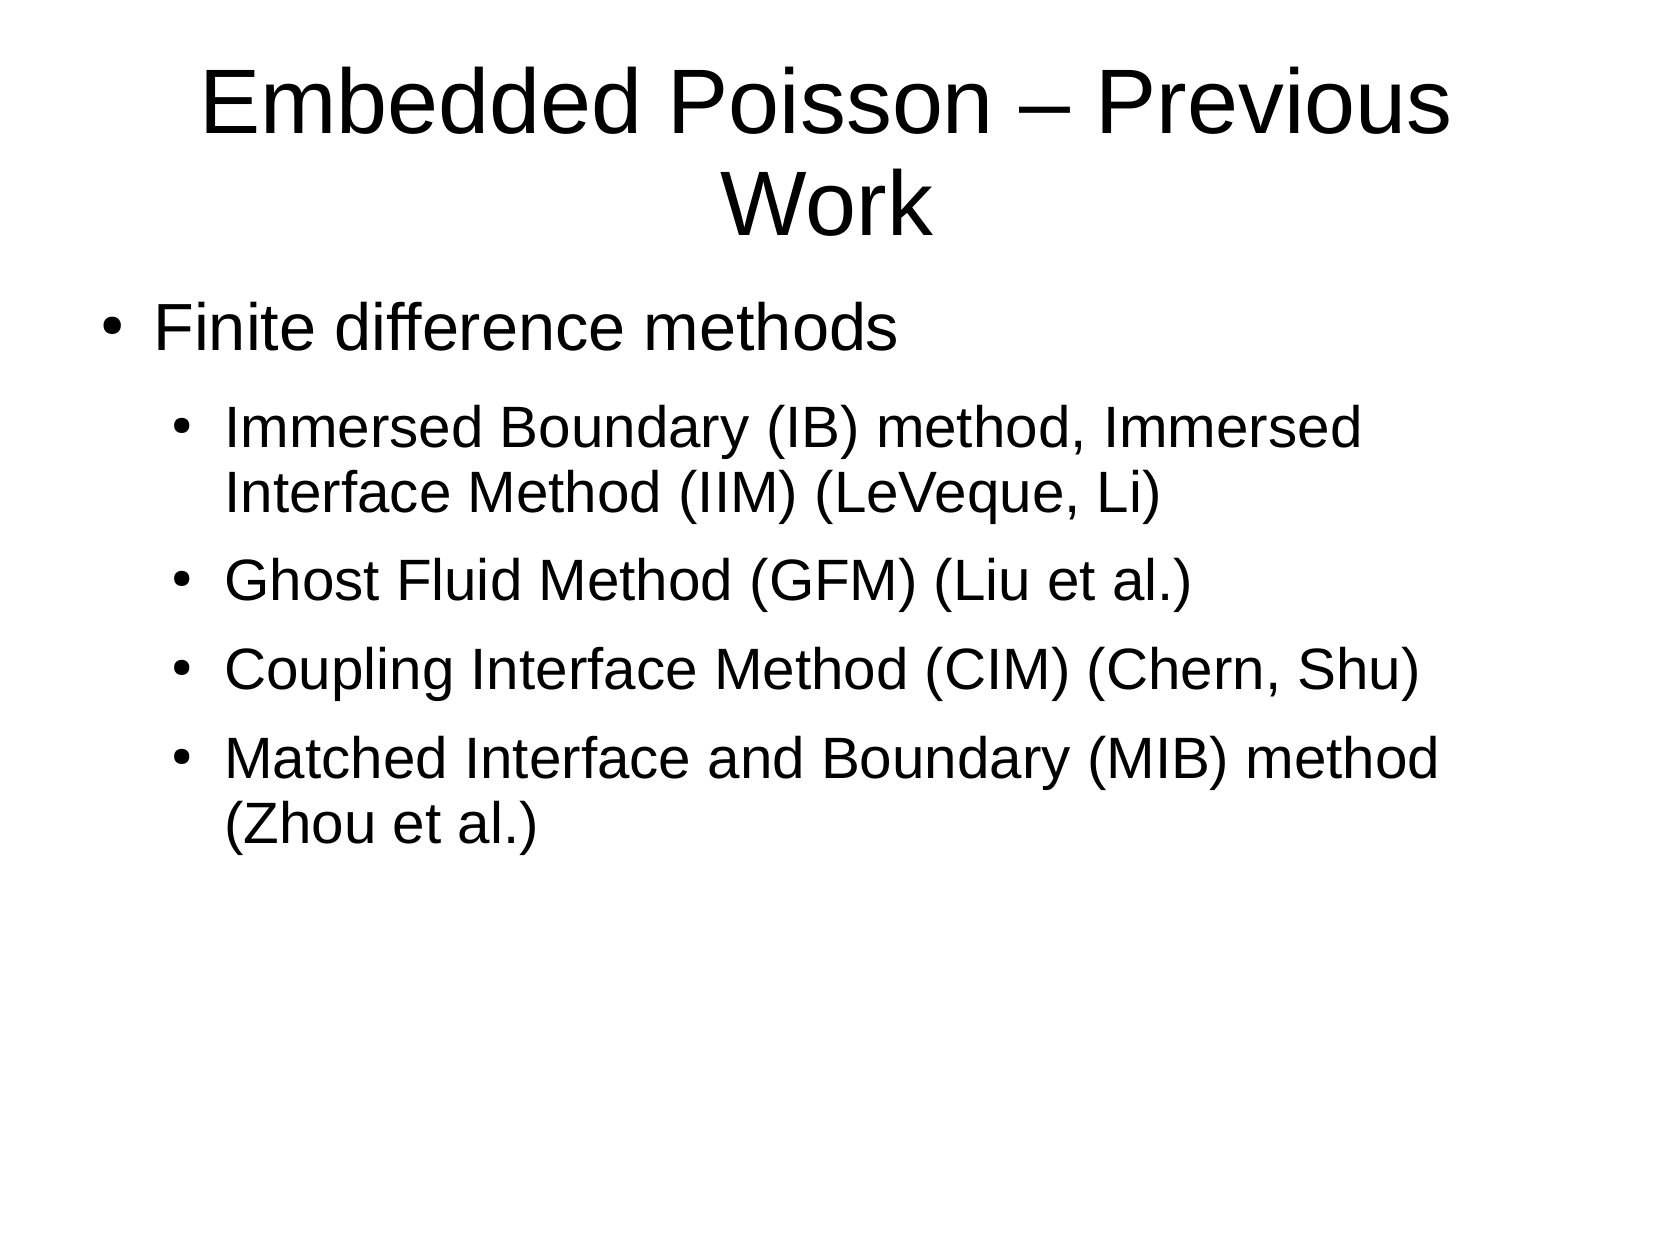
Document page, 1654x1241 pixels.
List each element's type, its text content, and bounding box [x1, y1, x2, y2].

list Finite difference methods Immersed Boundary (IB) method, Immersed Interface Method (IIM) (LeVeque, Li) Ghost Fluid Method (GFM) (Liu et al.) Coupling Interface Method (CIM) (Chern, Shu) Matched Interface and Boundary (MIB) method (Zhou et al.) [82, 290, 1571, 1109]
title Embedded Poisson – Previous Work [82, 49, 1571, 257]
